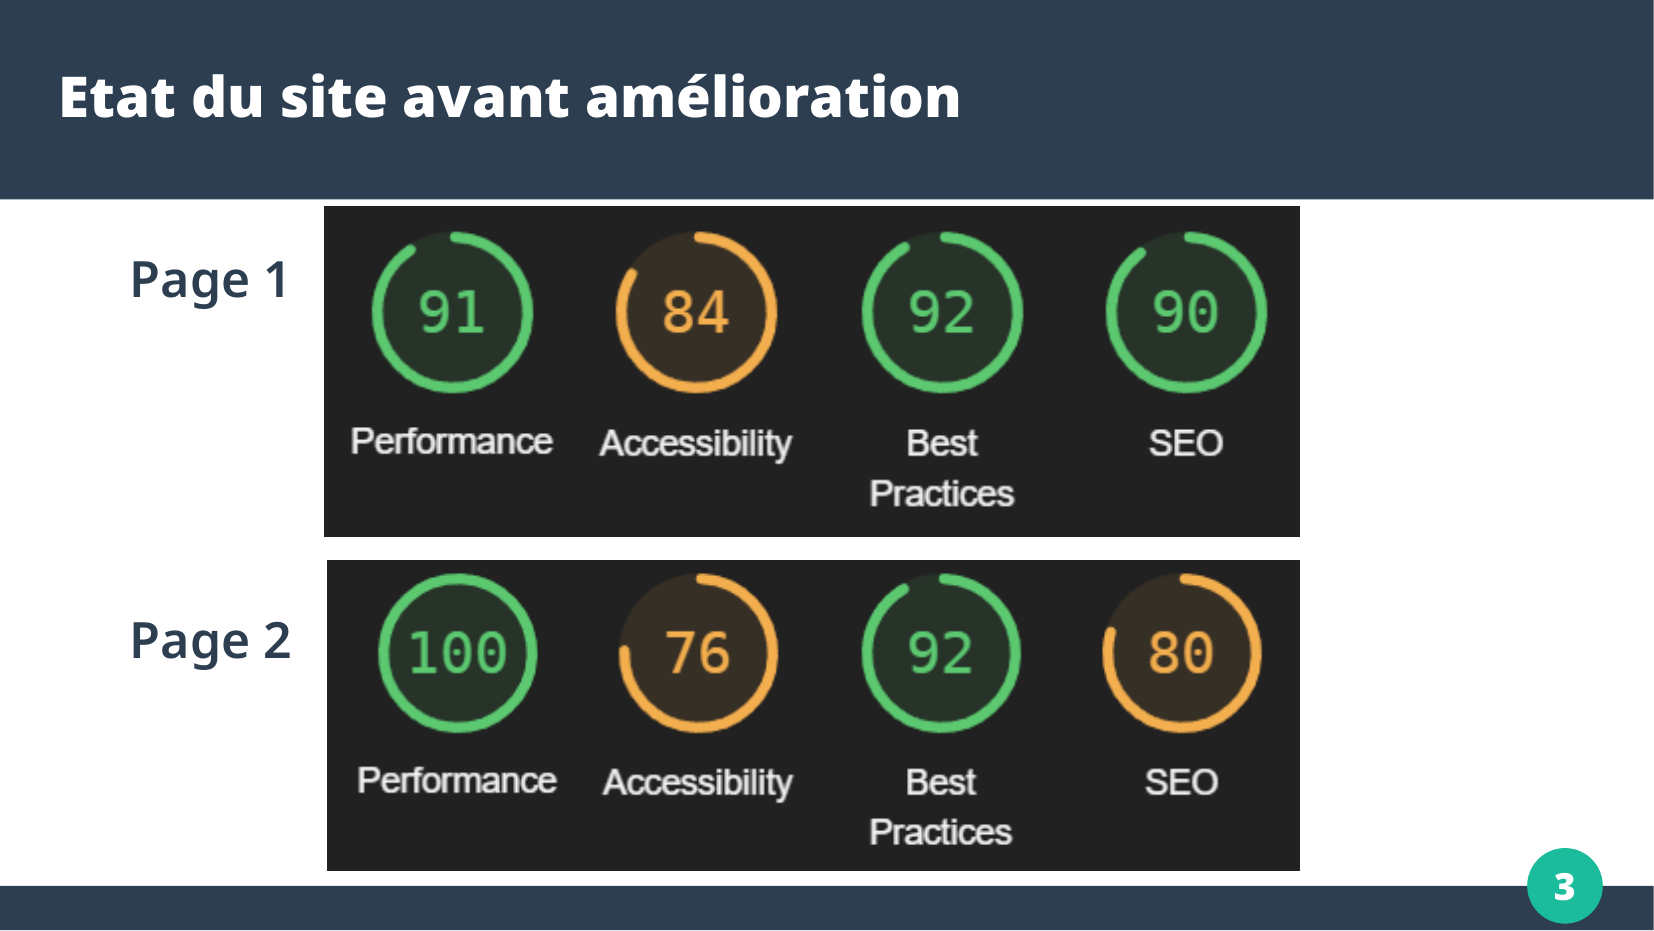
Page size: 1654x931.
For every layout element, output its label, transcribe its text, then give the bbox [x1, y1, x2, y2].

picture [324, 206, 1300, 537]
picture [327, 560, 1300, 871]
list Page 1 Page 2 [59, 243, 1595, 680]
title Etat du site avant amélioration [59, 37, 1595, 156]
